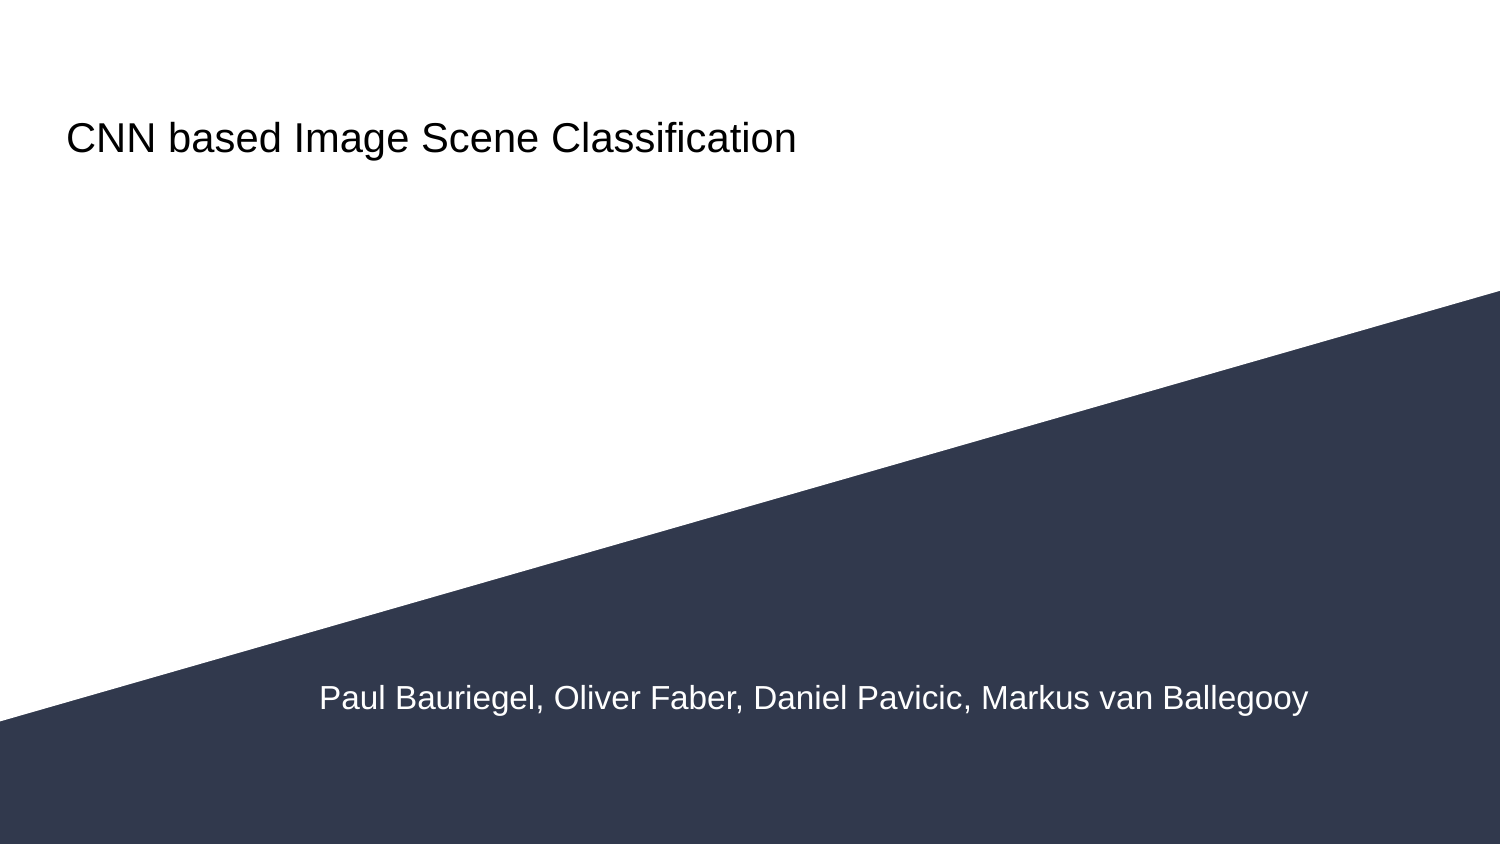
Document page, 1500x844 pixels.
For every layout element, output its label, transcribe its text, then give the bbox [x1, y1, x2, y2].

subtitle Paul Bauriegel, Oliver Faber, Daniel Pavicic, Markus van Ballegooy [304, 661, 1468, 783]
title CNN based Image Scene Classification [51, 88, 1449, 299]
